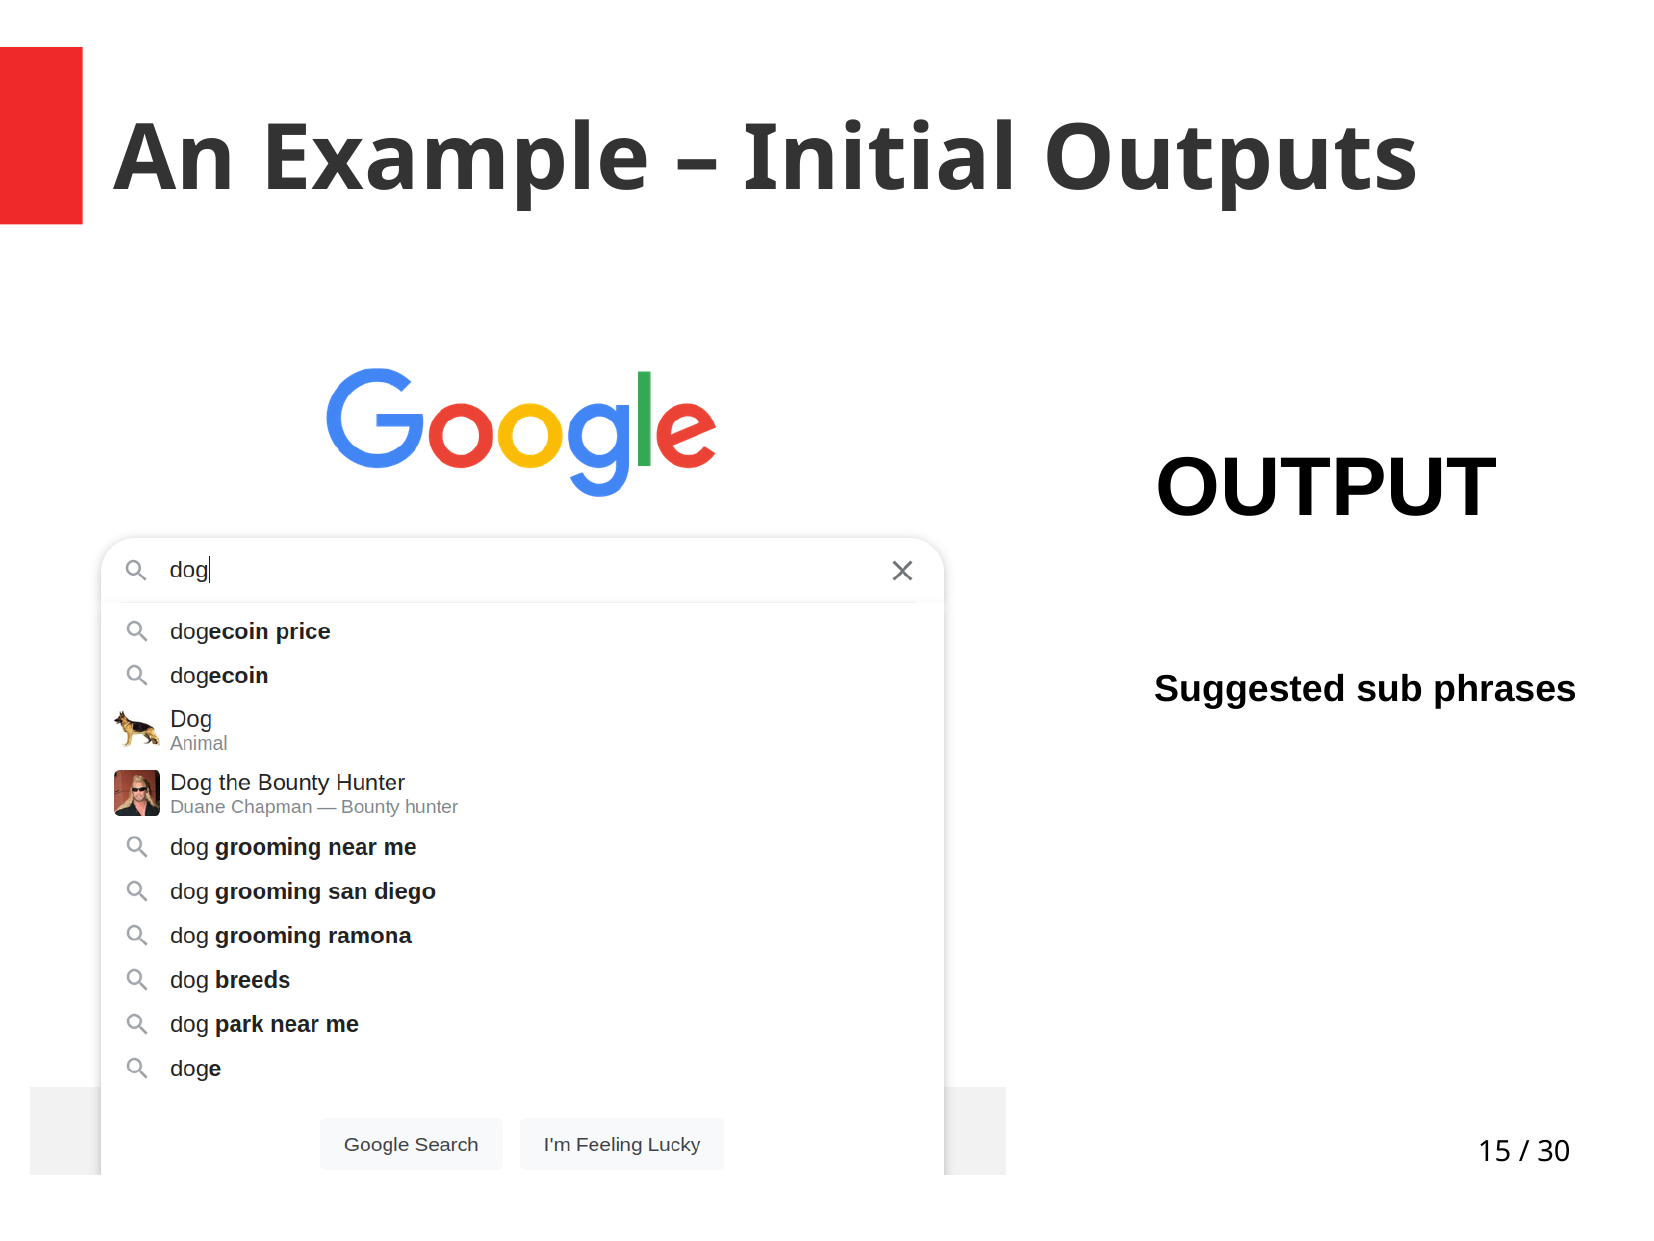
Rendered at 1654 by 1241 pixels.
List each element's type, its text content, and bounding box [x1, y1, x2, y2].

title An Example – Initial Outputs [113, 47, 1636, 262]
text_box OUTPUT [1141, 433, 1517, 556]
text_box Suggested sub phrases [1139, 660, 1621, 883]
picture [30, 342, 1006, 1175]
